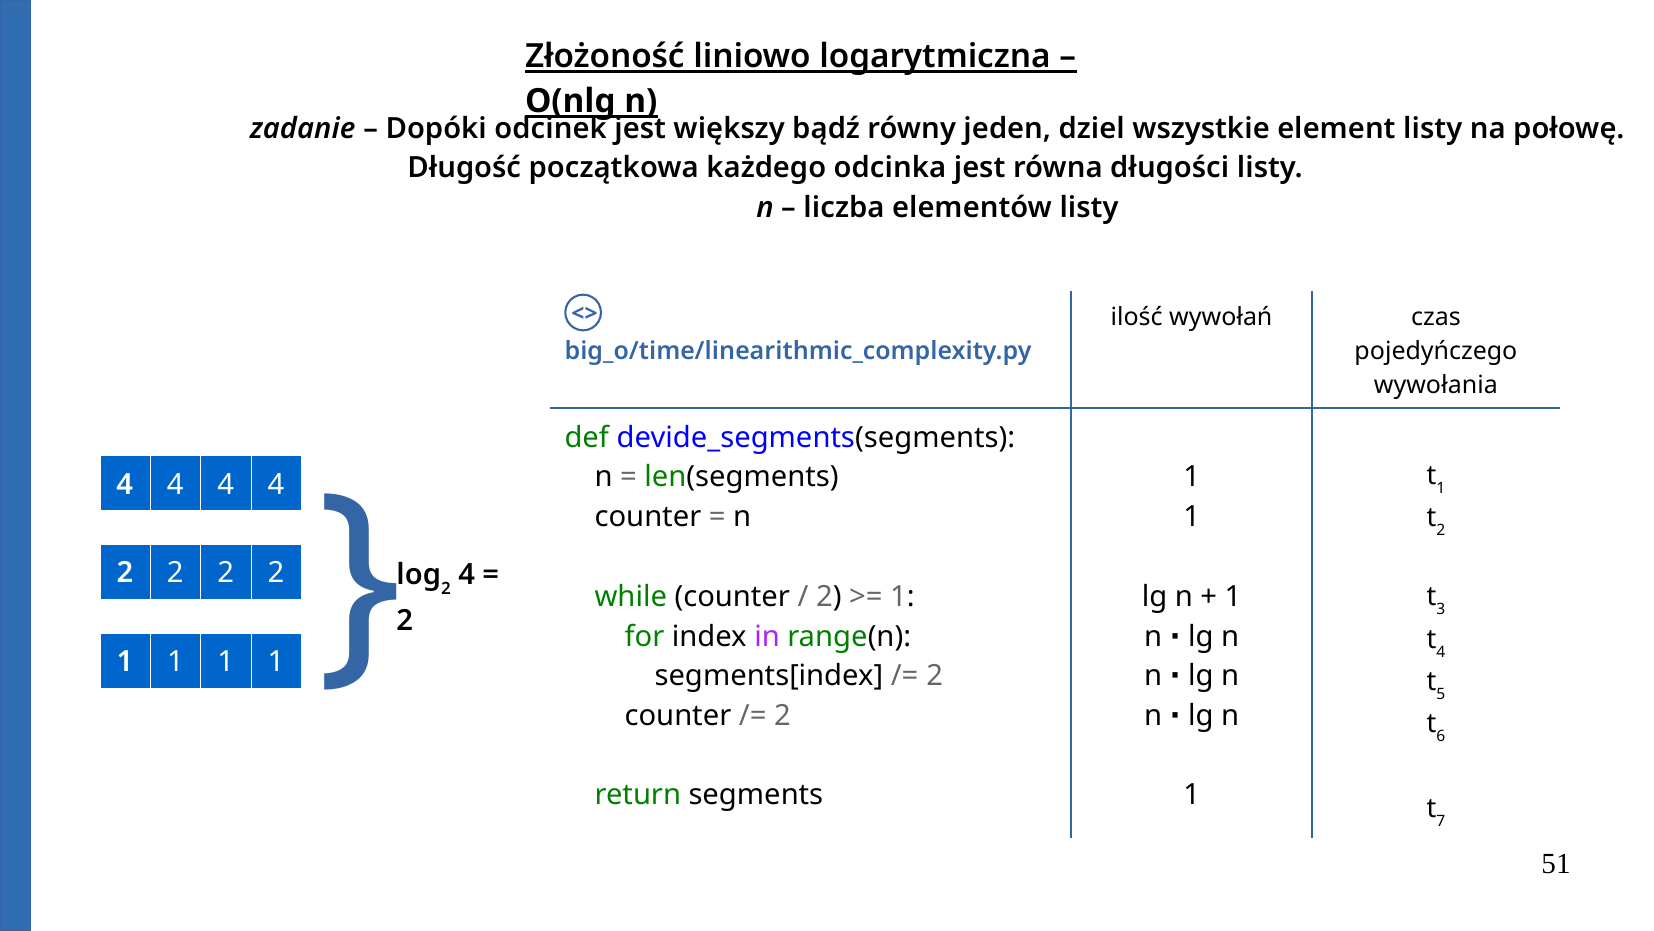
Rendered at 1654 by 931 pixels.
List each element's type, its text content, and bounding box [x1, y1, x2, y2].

text_box <> [556, 289, 613, 336]
table_cell 1 1 lg n + 1 n ⋅ lg n n ⋅ lg n n ⋅ lg n 1 [1072, 409, 1311, 838]
table_header 4 [201, 456, 251, 510]
table_cell t1 t2 t3 t4 t5 t6 t7 [1313, 409, 1560, 838]
table_header 1 [151, 634, 200, 688]
table_header 2 [151, 545, 200, 599]
text_box log2 4 = 2 [381, 546, 526, 604]
text_box Złożoność liniowo logarytmiczna – O(nlg n) [510, 24, 1156, 99]
table_header big_o/time/linearithmic_complexity.py [550, 291, 1070, 407]
table_header 4 [101, 456, 150, 510]
table_header 4 [252, 456, 301, 510]
table_header czas pojedyńczego wywołania [1313, 291, 1560, 407]
table_header 1 [201, 634, 251, 688]
table_header 1 [101, 634, 150, 688]
table_header 2 [101, 545, 150, 599]
table_header 2 [252, 545, 301, 599]
table_cell def devide_segments(segments): n = len(segments) counter = n while (counter / 2) >= 1: for index in range(n): segments[index] /= 2 counter /= 2 return segments [550, 409, 1070, 838]
table_header ilość wywołań [1072, 291, 1311, 407]
table_header 1 [252, 634, 301, 688]
text_box [0, 0, 31, 931]
table_header 4 [151, 456, 200, 510]
table_header 2 [201, 545, 251, 599]
text_box } [302, 406, 367, 705]
text_box zadanie – Dopóki odcinek jest większy bądź równy jeden, dziel wszystkie element listy na połowę. Długość początkowa każdego odcinka jest równa długości listy. n – liczba elementów listy [234, 99, 1501, 225]
